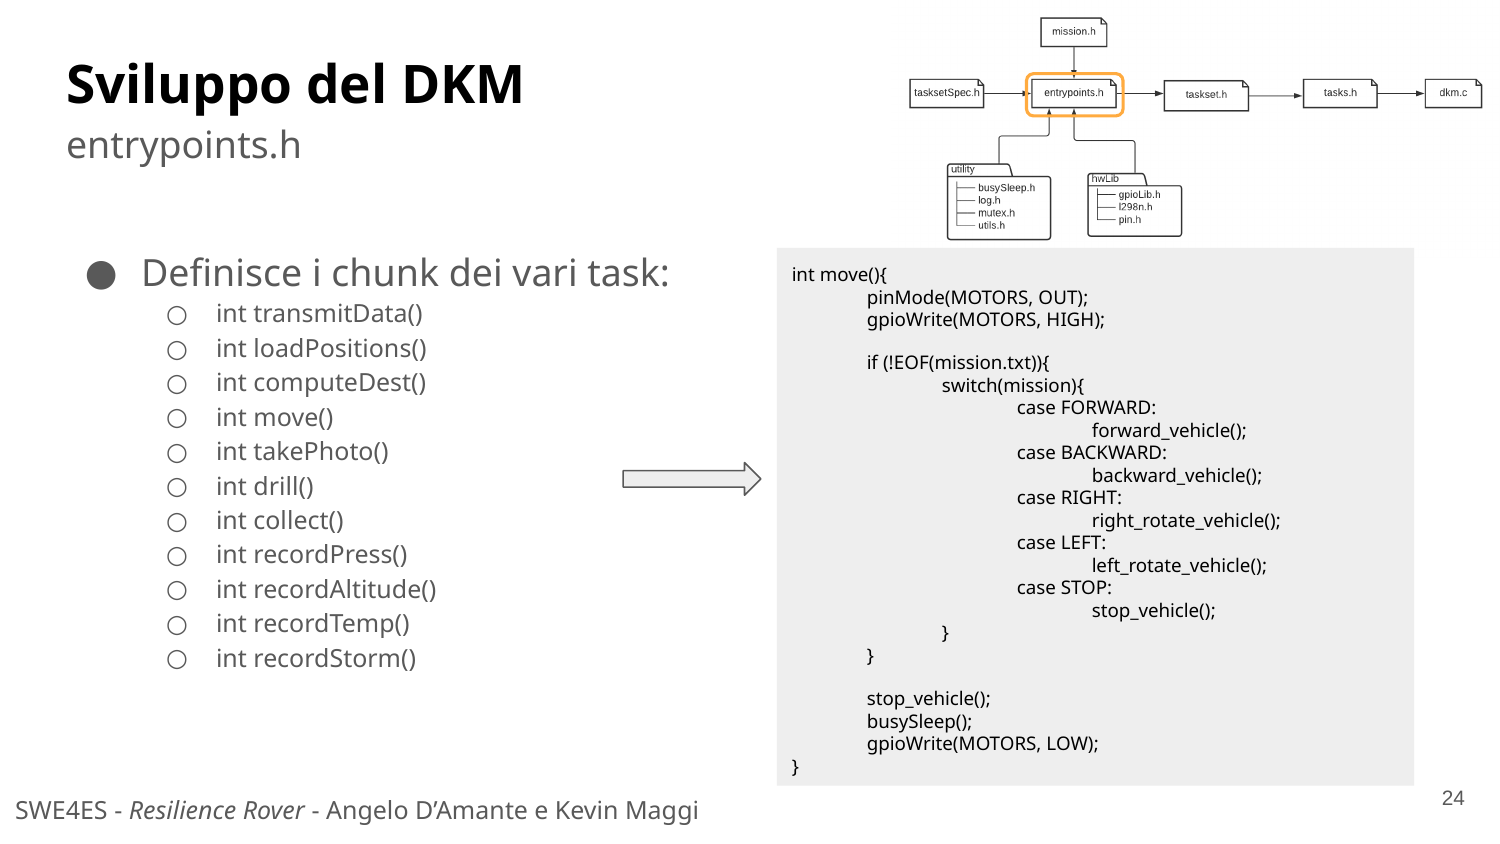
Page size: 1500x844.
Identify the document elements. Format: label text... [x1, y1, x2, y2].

text_box [623, 462, 761, 496]
list entrypoints.h [51, 99, 891, 194]
picture [891, 0, 1500, 258]
list Definisce i chunk dei vari task: int transmitData() int loadPositions() int computeDest() int move() int takePhoto() int drill() int collect() int recordPress() int recordAltitude() int recordTemp() int recordStorm() [51, 226, 737, 757]
text_box int move(){ pinMode(MOTORS, OUT); gpioWrite(MOTORS, HIGH); if (!EOF(mission.txt)){ switch(mission){ case FORWARD: forward_vehicle(); case BACKWARD: backward_vehicle(); case RIGHT: right_rotate_vehicle(); case LEFT: left_rotate_vehicle(); case STOP: stop_vehicle(); } } stop_vehicle(); busySleep(); gpioWrite(MOTORS, LOW); } [776, 247, 1415, 786]
title Sviluppo del DKM [51, 35, 891, 99]
slide_number <number> [1389, 764, 1480, 830]
